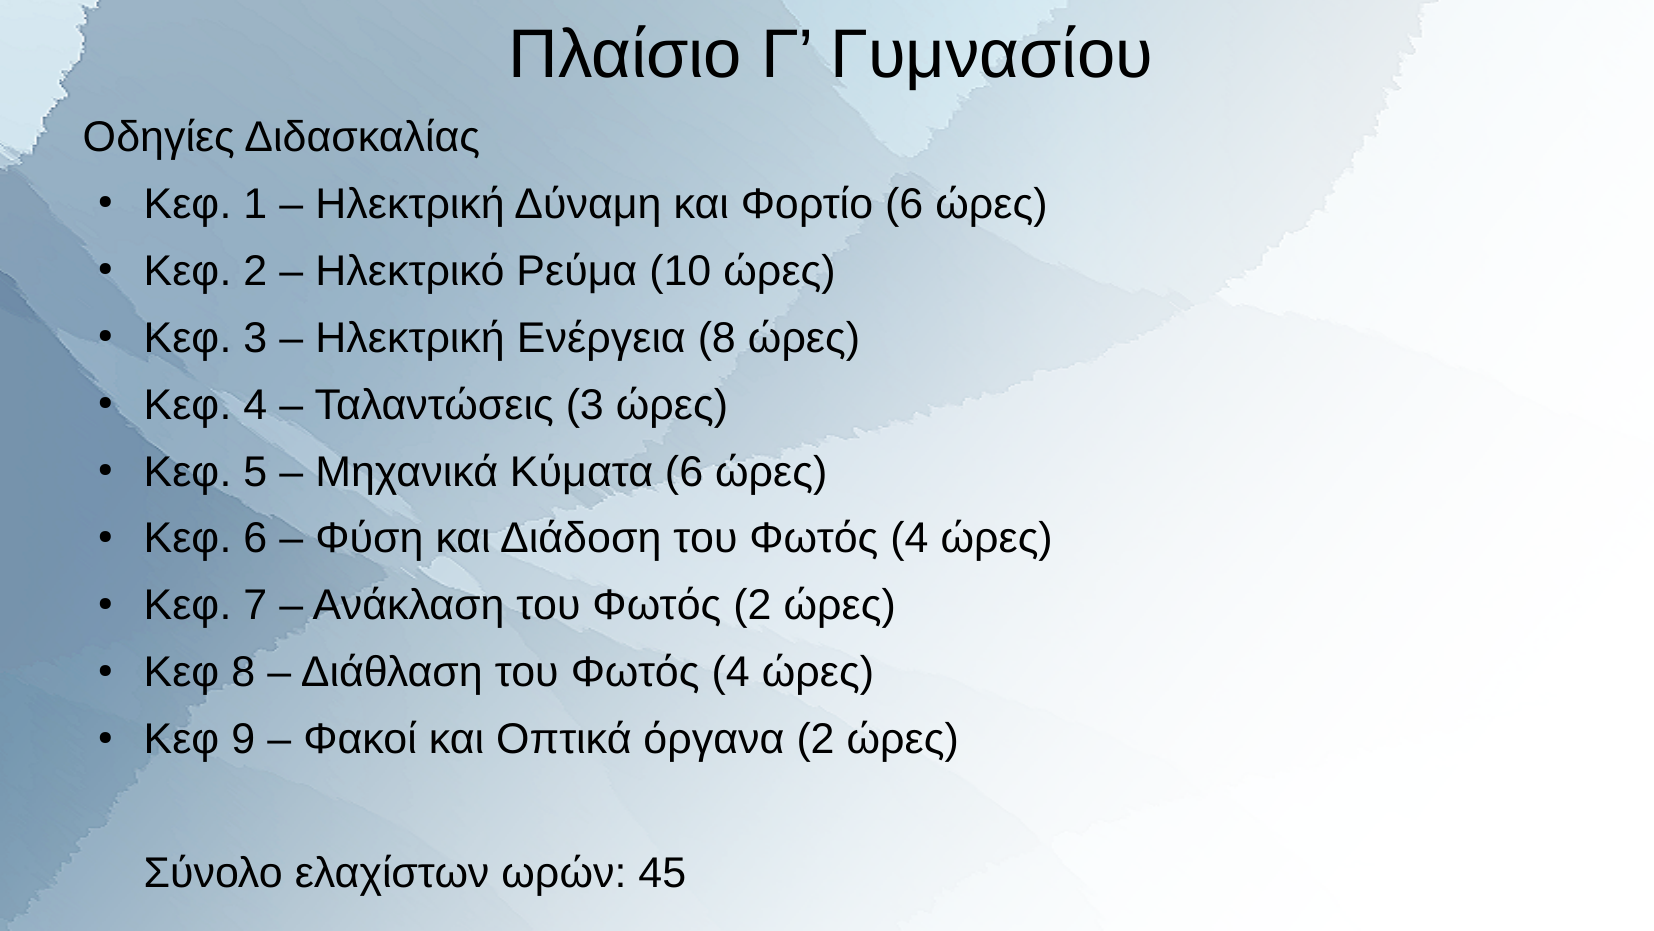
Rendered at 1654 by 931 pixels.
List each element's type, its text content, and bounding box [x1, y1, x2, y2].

title Πλαίσιο Γ’ Γυμνασίου [87, 0, 1576, 113]
picture [0, 0, 1654, 931]
list Οδηγίες Διδασκαλίας Κεφ. 1 – Ηλεκτρική Δύναμη και Φορτίο (6 ώρες) Κεφ. 2 – Ηλεκτρικό Ρεύμα (10 ώρες) Κεφ. 3 – Ηλεκτρική Ενέργεια (8 ώρες) Κεφ. 4 – Ταλαντώσεις (3 ώρες) Κεφ. 5 – Μηχανικά Κύματα (6 ώρες) Κεφ. 6 – Φύση και Διάδοση του Φωτός (4 ώρες) Κεφ. 7 – Ανάκλαση του Φωτός (2 ώρες) Κεφ 8 – Διάθλαση του Φωτός (4 ώρες) Κεφ 9 – Φακοί και Οπτικά όργανα (2 ώρες) Σύνολο ελαχίστων ωρών: 45 [82, 112, 1571, 901]
